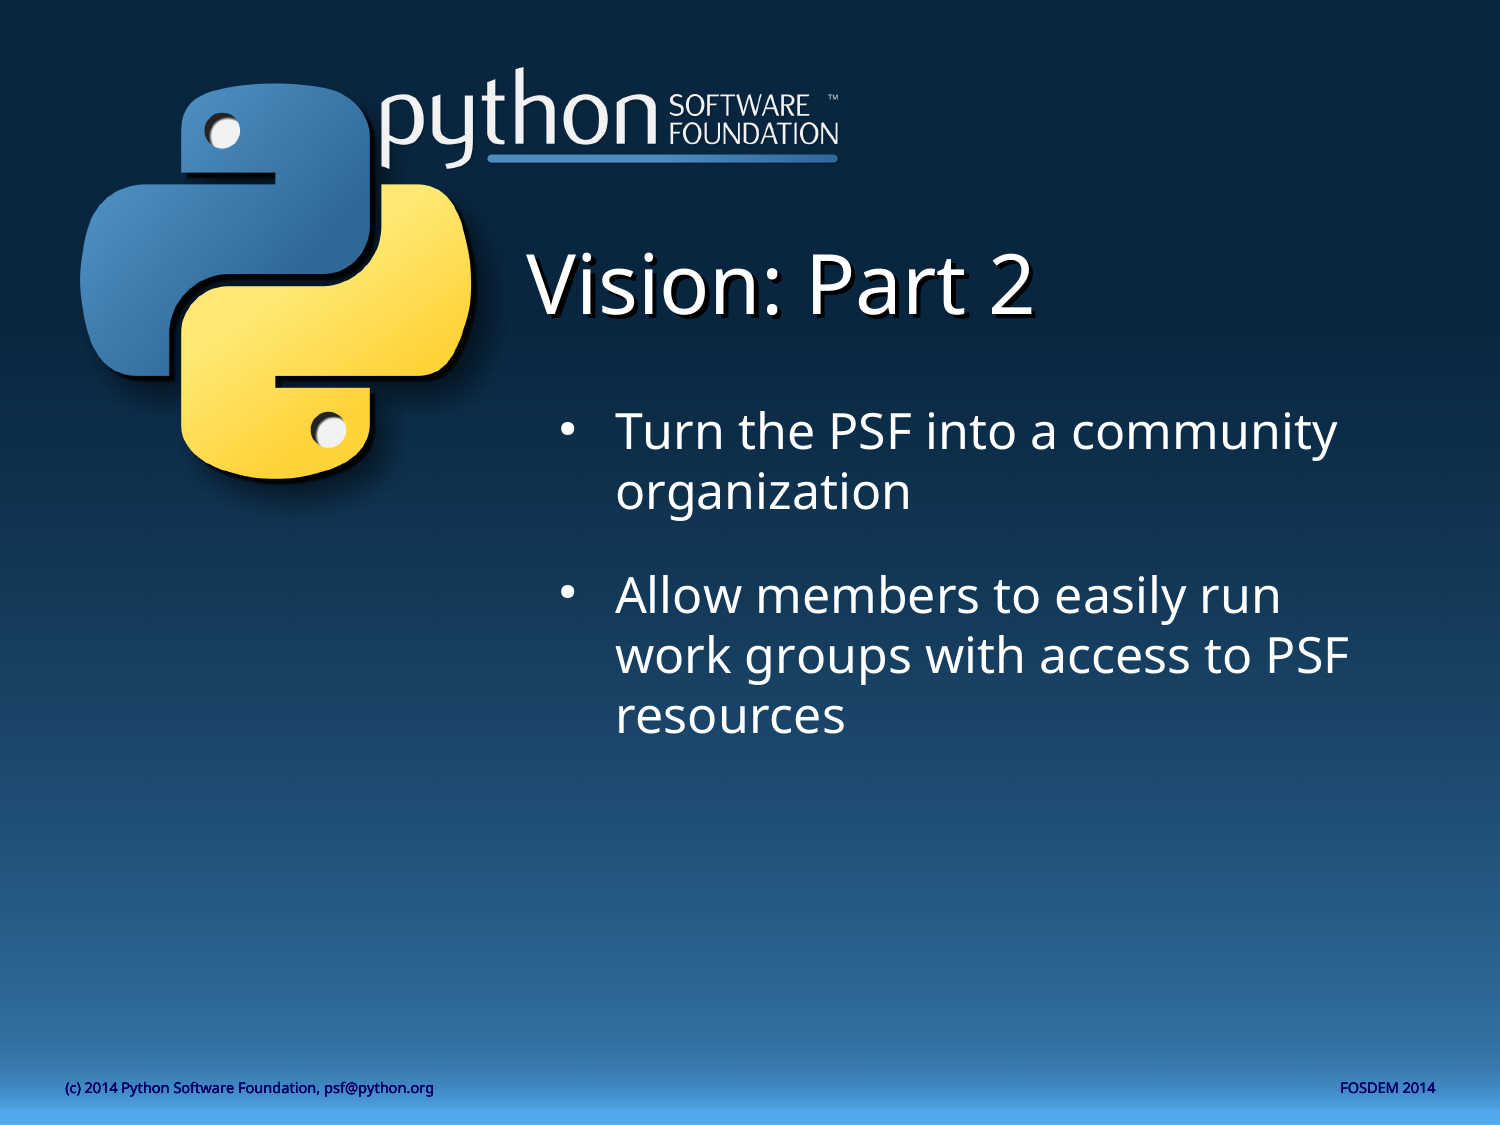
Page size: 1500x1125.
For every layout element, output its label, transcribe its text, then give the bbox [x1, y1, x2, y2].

text_box (c) 2014 Python Software Foundation, psf@python.org FOSDEM 2014 [65, 1078, 1436, 1099]
title Vision: Part 2 [512, 185, 1388, 377]
list Turn the PSF into a community organization Allow members to easily run work groups with access to PSF resources [544, 392, 1388, 1006]
picture [0, 0, 1500, 1125]
